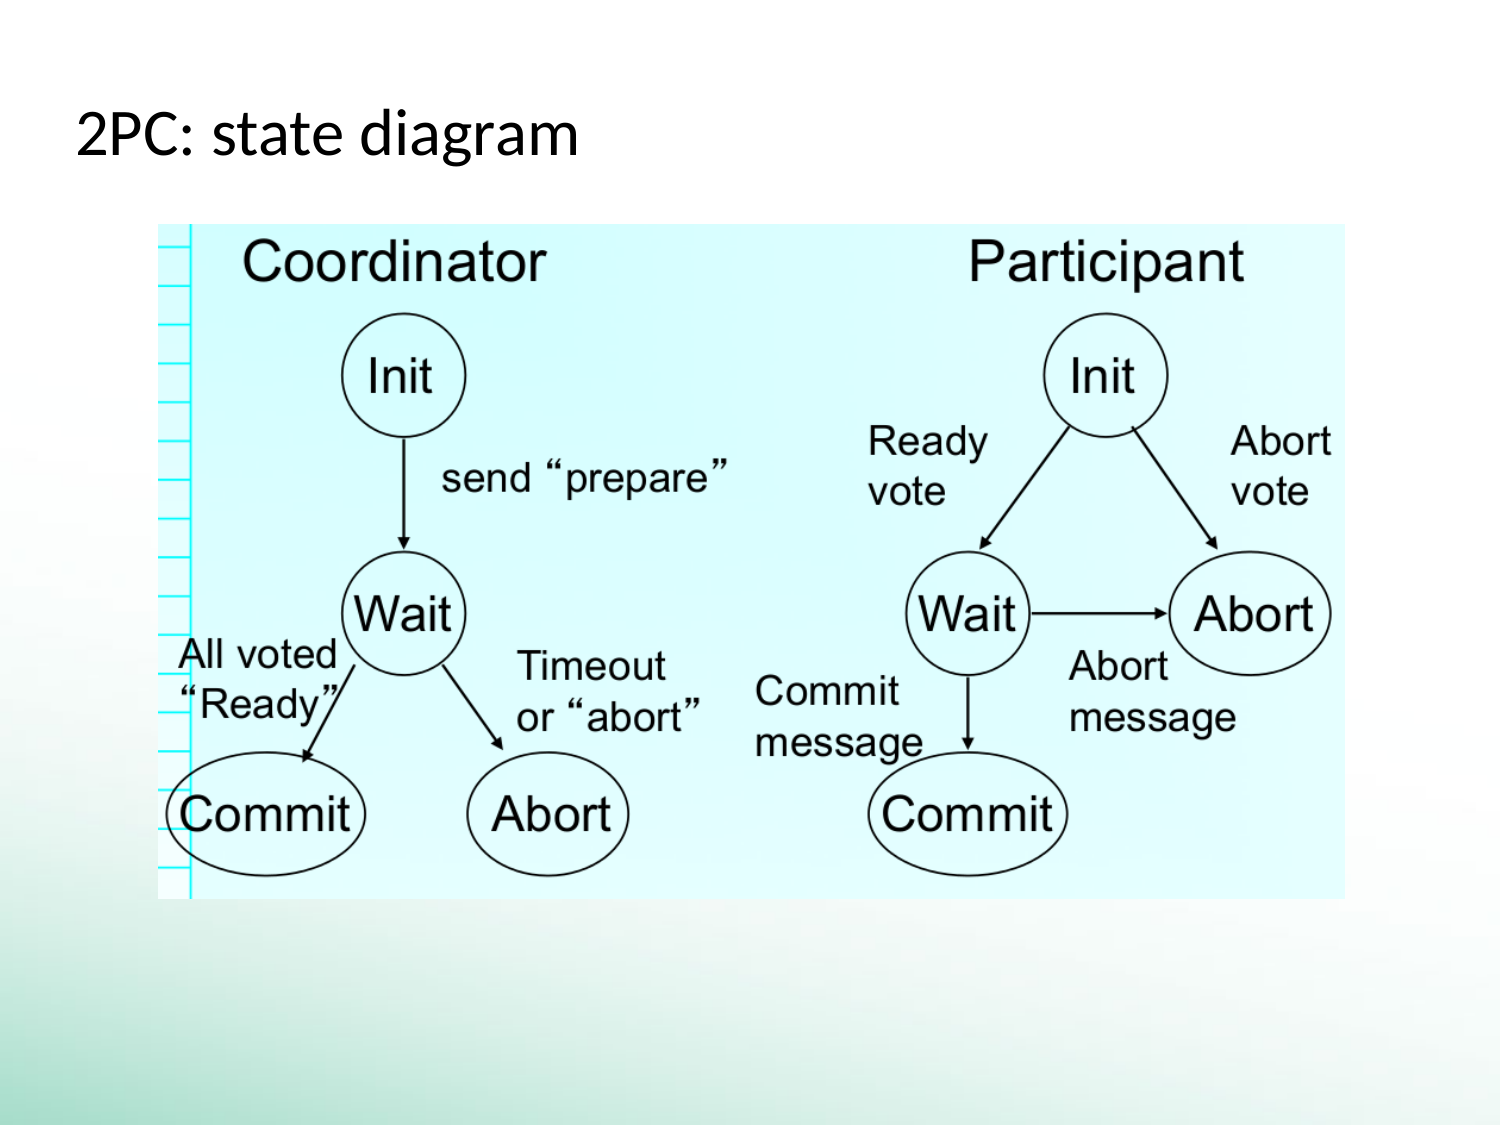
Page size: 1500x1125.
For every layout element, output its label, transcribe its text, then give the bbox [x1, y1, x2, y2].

title 2PC: state diagram [75, 45, 1425, 233]
picture [0, 0, 1500, 1125]
